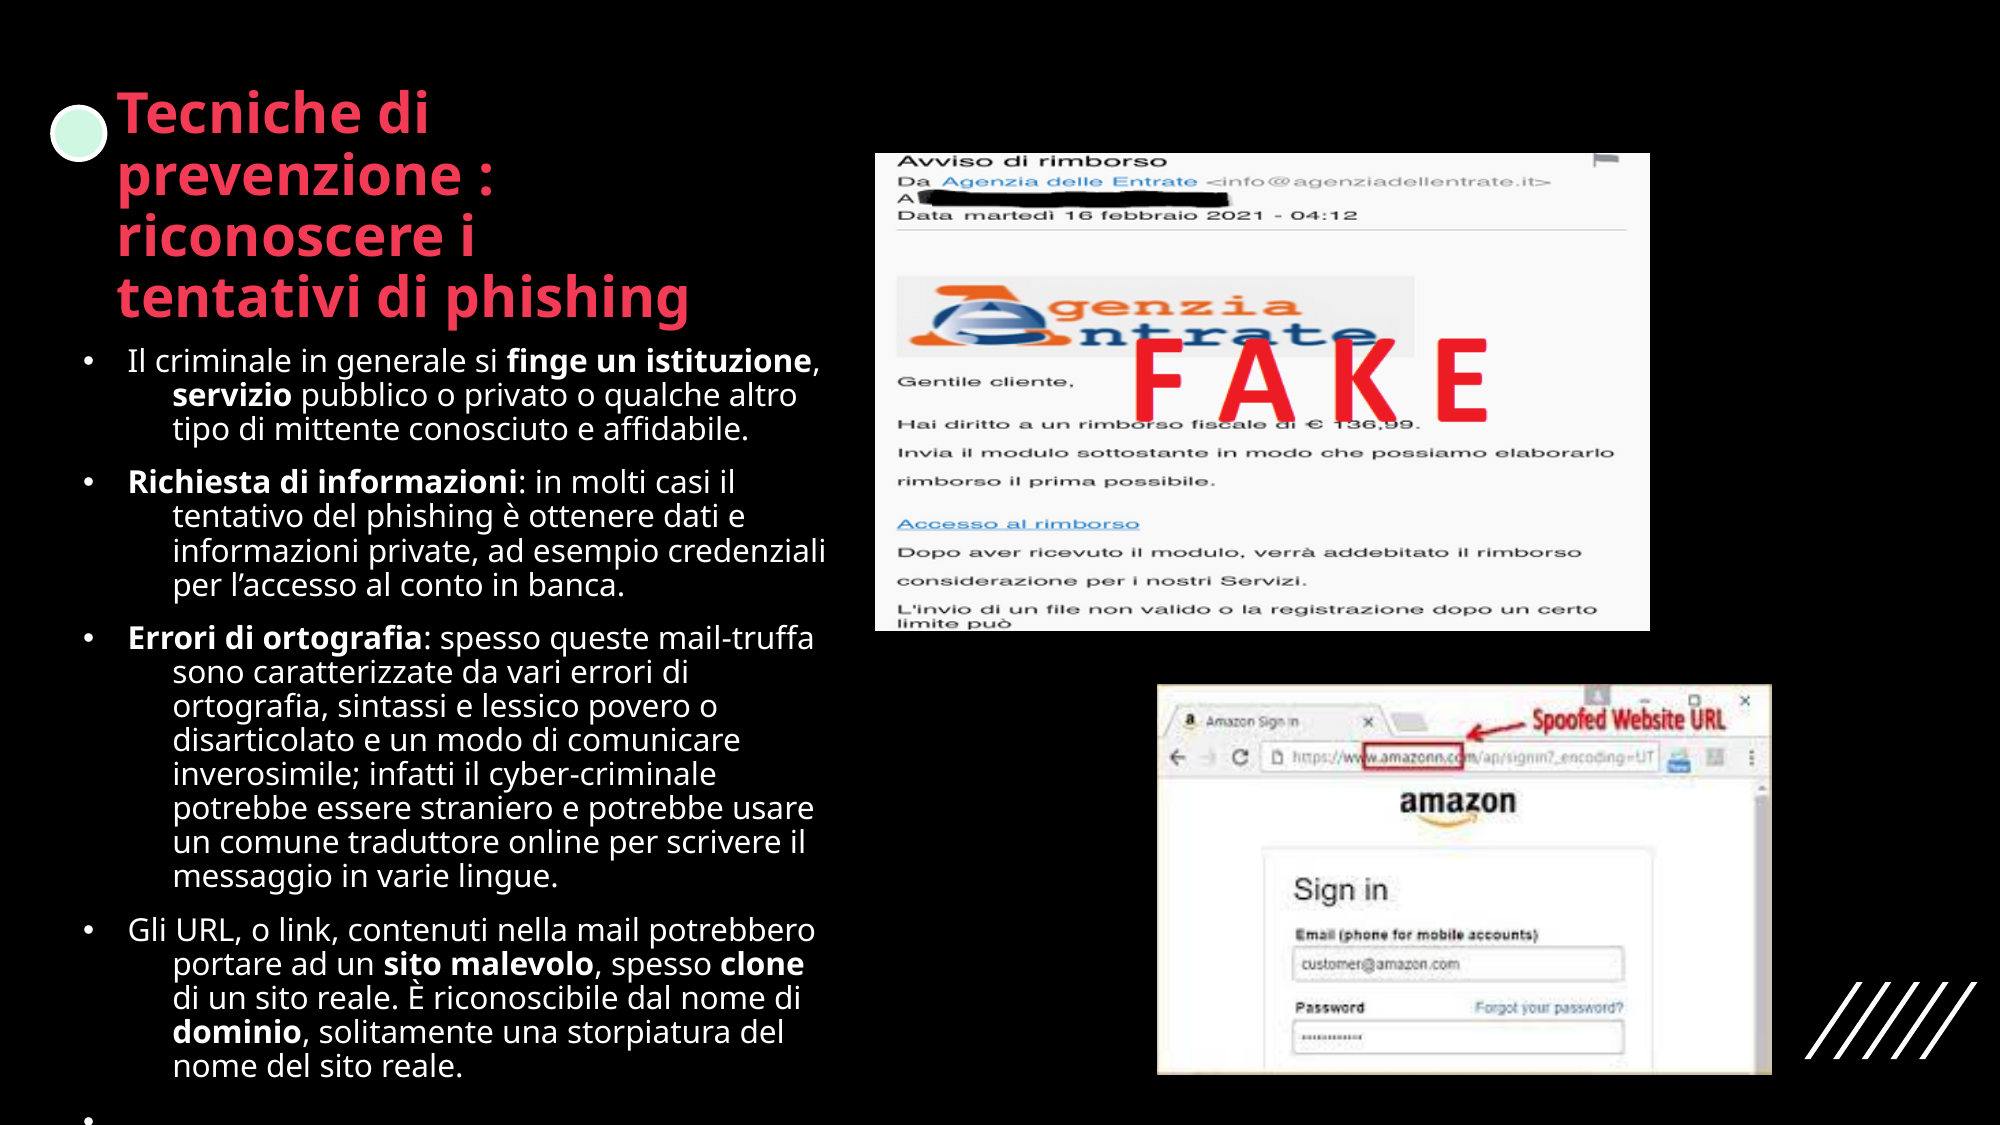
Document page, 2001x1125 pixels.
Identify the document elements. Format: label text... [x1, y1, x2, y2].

picture [875, 153, 1650, 631]
title Tecniche di prevenzione : riconoscere i tentativi di phishing [101, 75, 747, 337]
picture [1157, 684, 1772, 1075]
list Il criminale in generale si finge un istituzione, servizio pubblico o privato o qualche altro tipo di mittente conosciuto e affidabile. Richiesta di informazioni: in molti casi il tentativo del phishing è ottenere dati e informazioni private, ad esempio credenziali per l’accesso al conto in banca. Errori di ortografia: spesso queste mail-truffa sono caratterizzate da vari errori di ortografia, sintassi e lessico povero o disarticolato e un modo di comunicare inverosimile; infatti il cyber-criminale potrebbe essere straniero e potrebbe usare un comune traduttore online per scrivere il messaggio in varie lingue. Gli URL, o link, contenuti nella mail potrebbero portare ad un sito malevolo, spesso clone di un sito reale. È riconoscibile dal nome di dominio, solitamente una storpiatura del nome del sito reale. [68, 337, 843, 1102]
